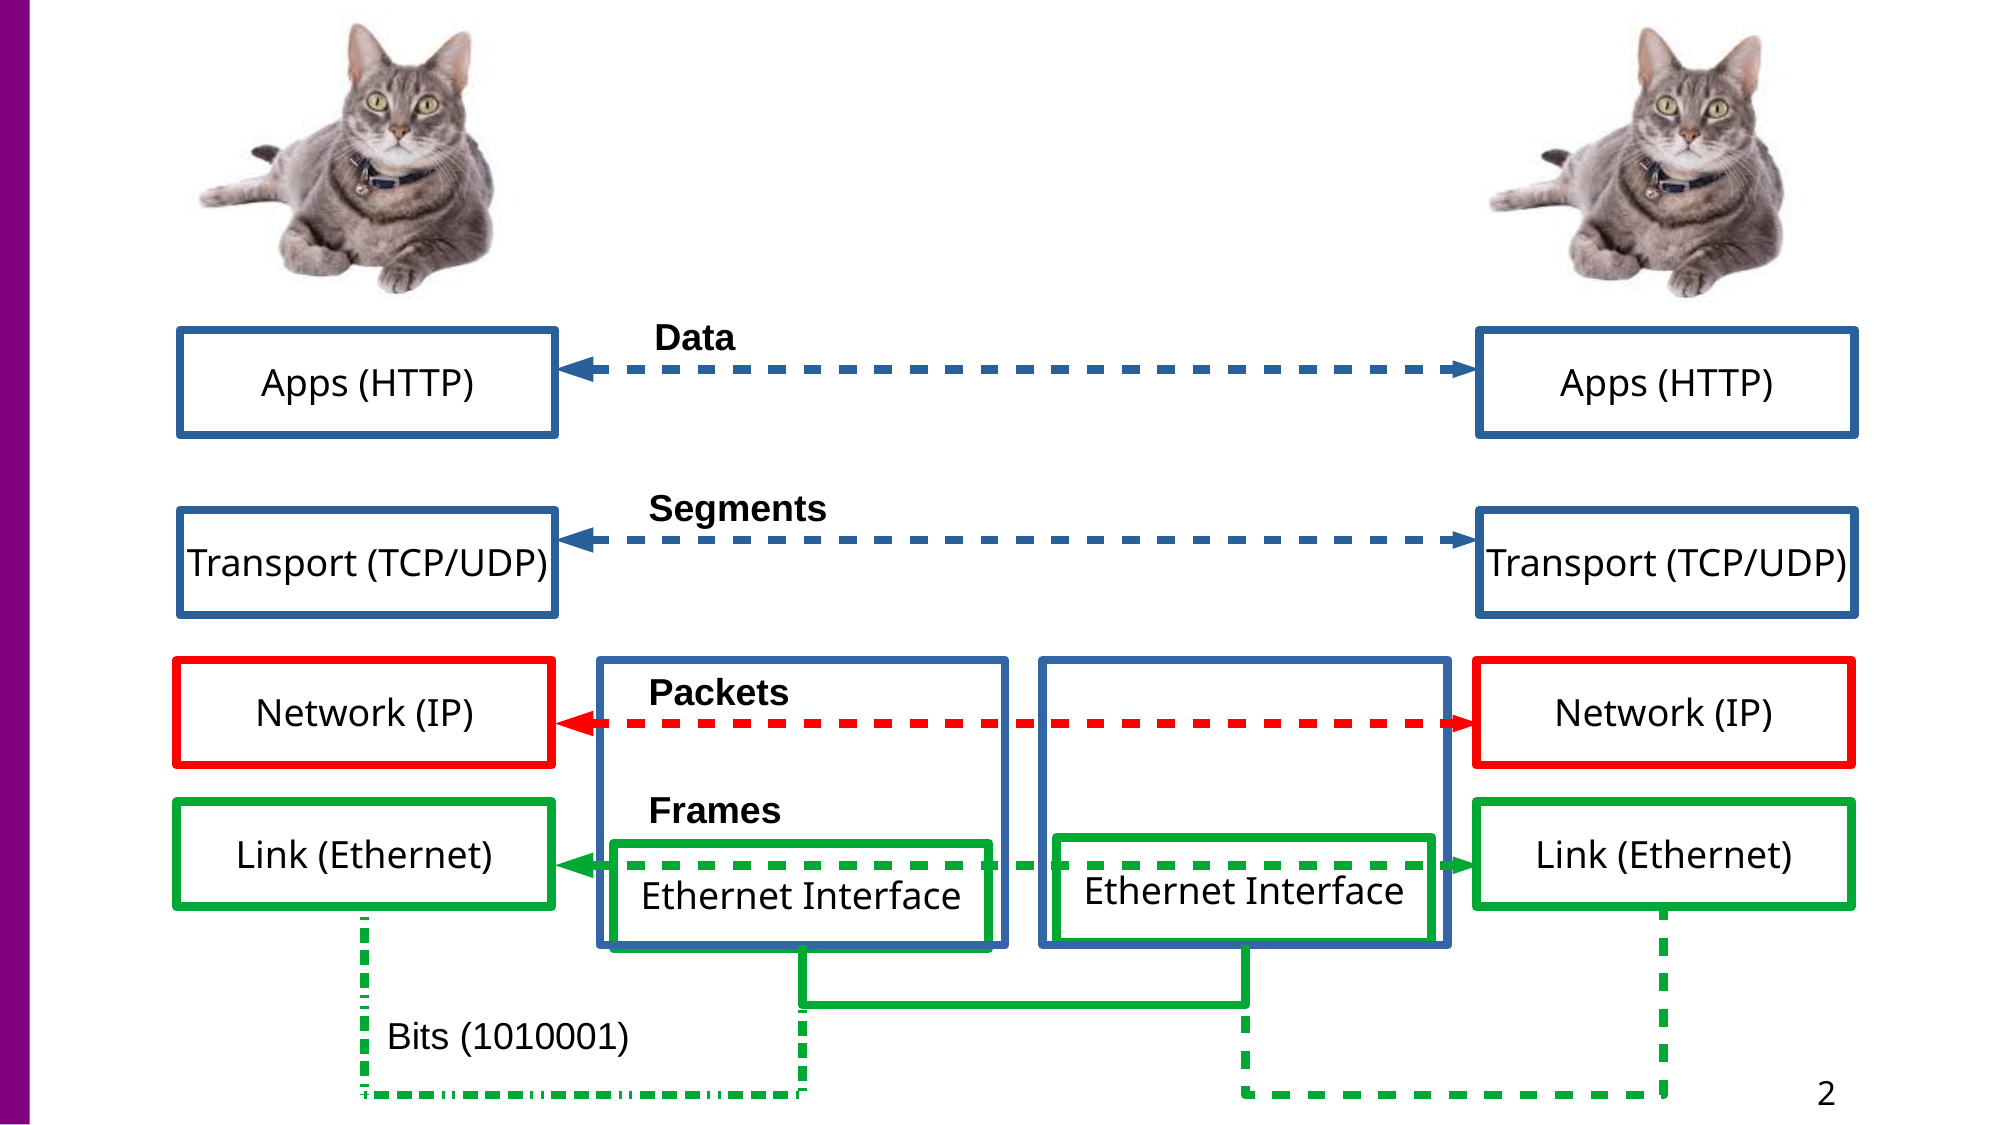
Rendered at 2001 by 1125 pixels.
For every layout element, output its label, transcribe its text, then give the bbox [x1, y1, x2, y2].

text_box Ethernet Interface [1056, 837, 1432, 941]
text_box Packets [633, 663, 805, 721]
text_box Ethernet Interface [613, 843, 989, 941]
text_box Transport (TCP/UDP) [180, 510, 556, 616]
text_box Transport (TCP/UDP) [1479, 510, 1855, 616]
picture [165, 10, 590, 300]
picture [1455, 14, 1880, 305]
text_box Apps (HTTP) [1479, 329, 1855, 436]
text_box Link (Ethernet) [176, 801, 552, 907]
text_box Link (Ethernet) [1476, 801, 1852, 907]
text_box Data [639, 309, 751, 367]
text_box Bits (1010001) [372, 1008, 646, 1066]
text_box Frames [633, 781, 797, 839]
text_box Apps (HTTP) [180, 329, 556, 436]
text_box Network (IP) [1476, 660, 1852, 766]
text_box Segments [633, 479, 843, 537]
text_box Network (IP) [176, 660, 552, 766]
